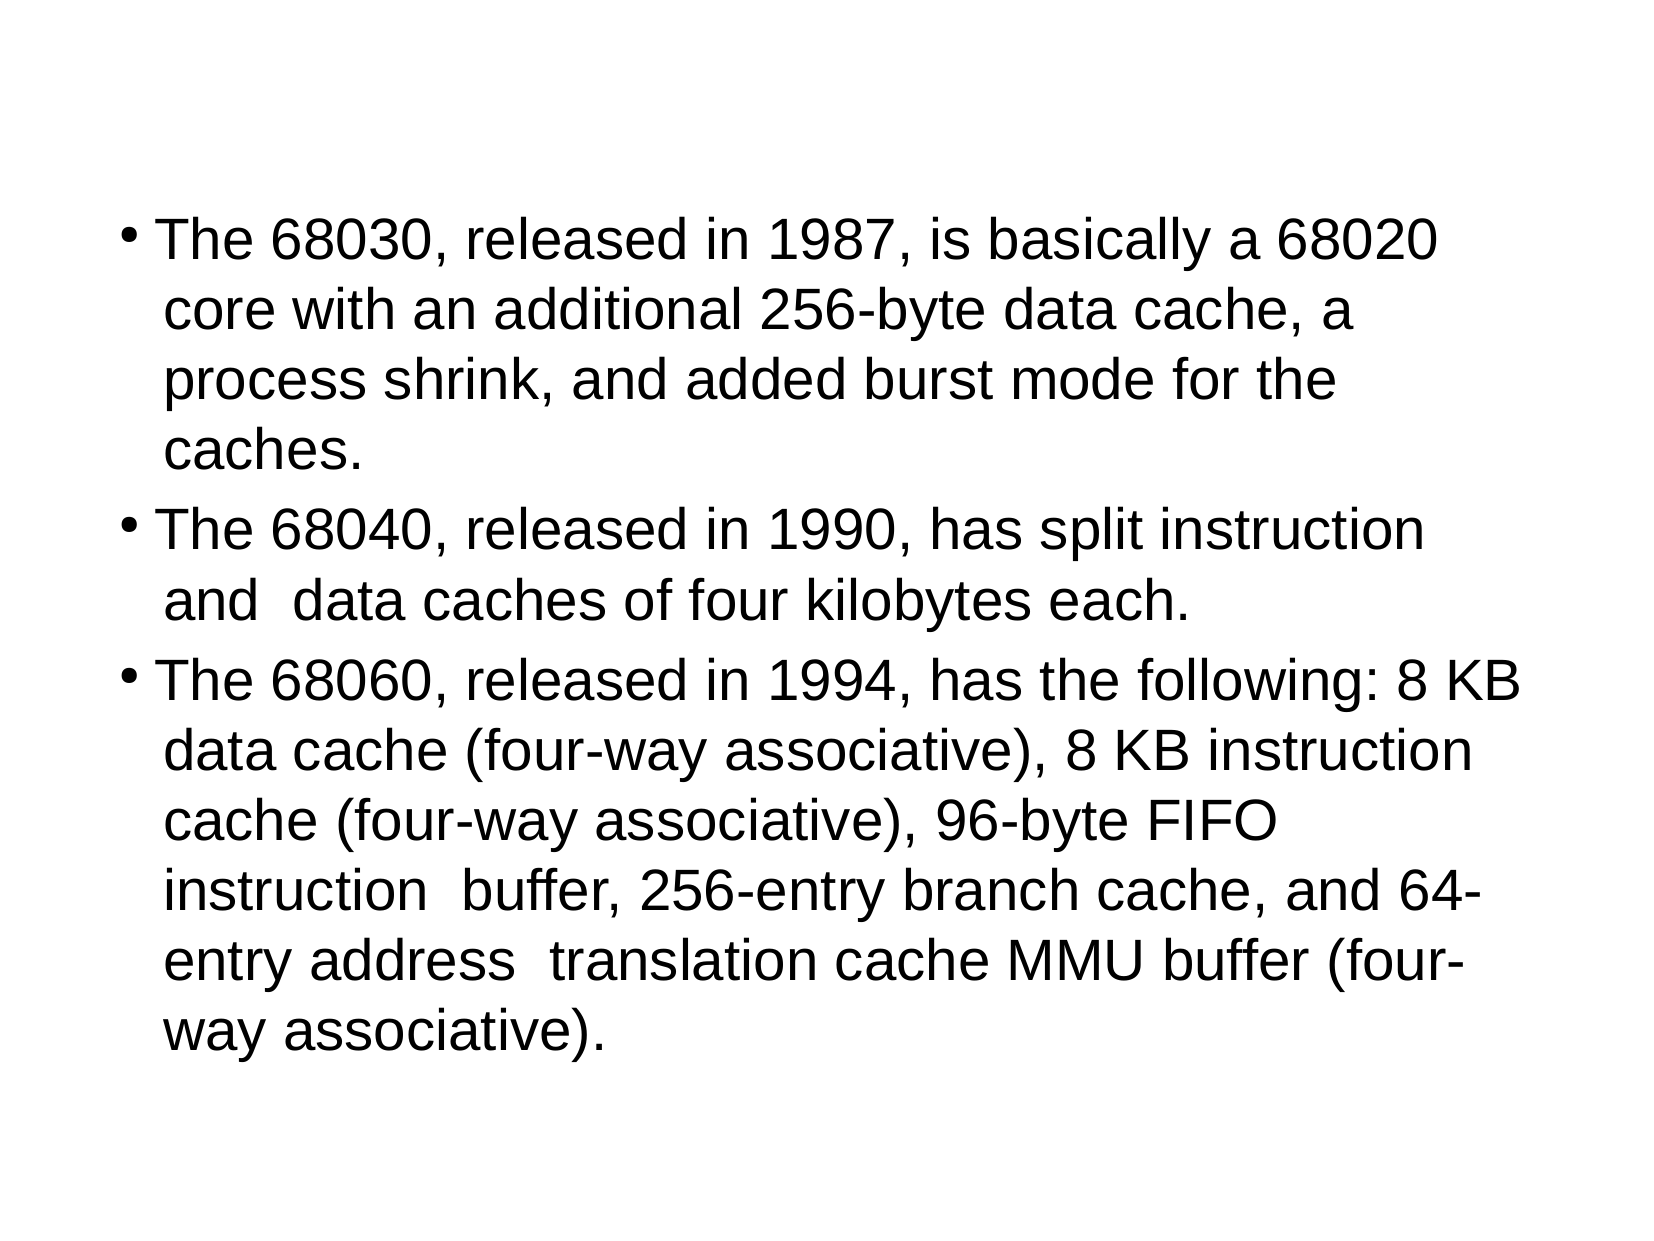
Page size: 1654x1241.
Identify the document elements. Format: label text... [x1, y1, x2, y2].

text_box The 68030, released in 1987, is basically a 68020 core with an additional 256-byte data cache, a process shrink, and added burst mode for the caches. The 68040, released in 1990, has split instruction and data caches of four kilobytes each. The 68060, released in 1994, has the following: 8 KB data cache (four-way associative), 8 KB instruction cache (four-way associative), 96-byte FIFO instruction buffer, 256-entry branch cache, and 64-entry address translation cache MMU buffer (four-way associative). [116, 190, 1537, 1062]
